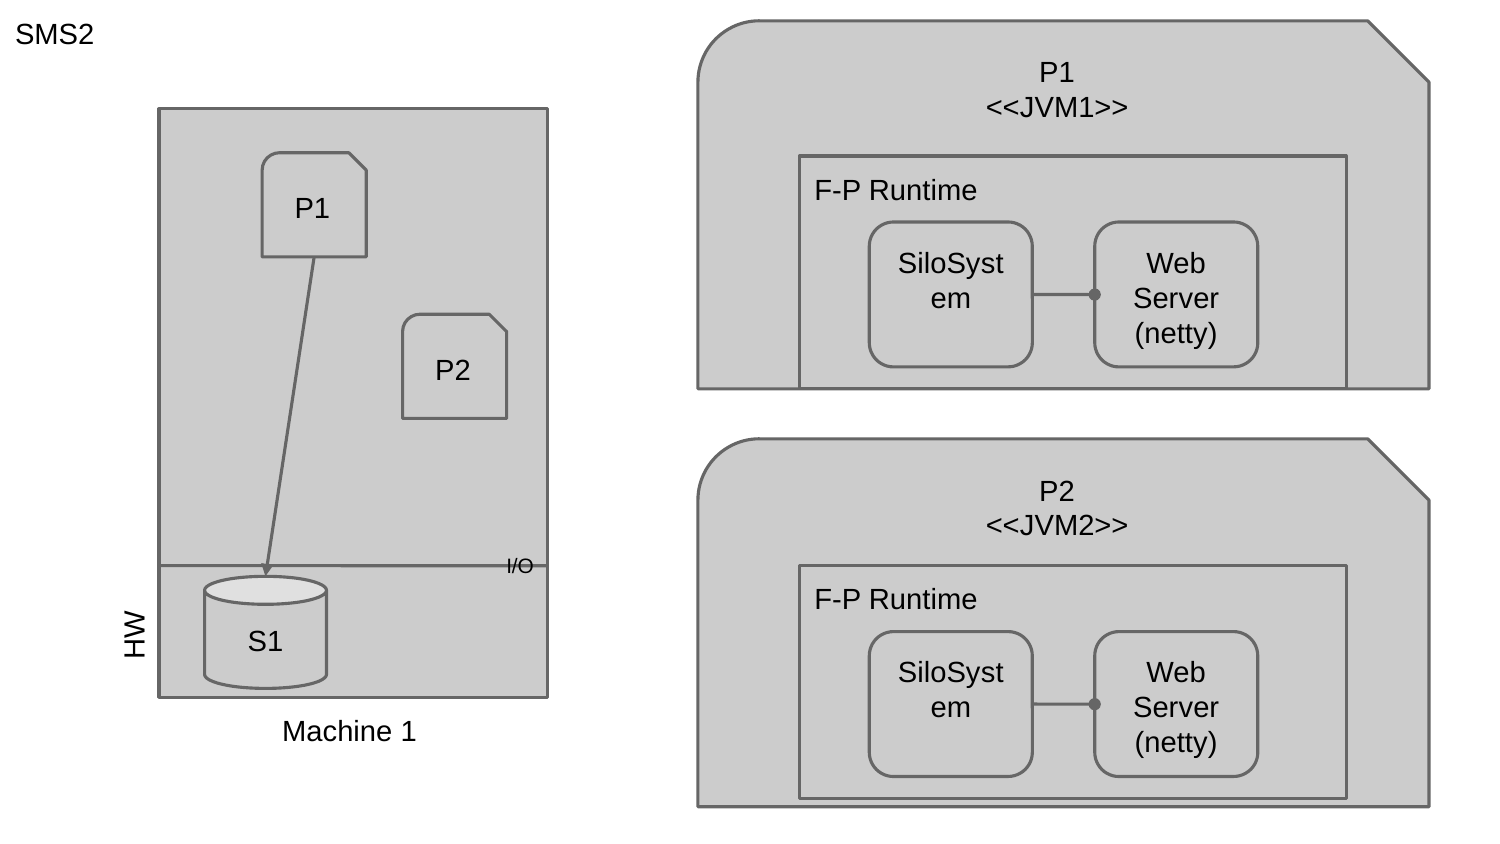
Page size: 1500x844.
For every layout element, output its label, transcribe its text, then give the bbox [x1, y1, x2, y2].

text_box P2 <<JVM2>> [697, 438, 1430, 807]
text_box P1 [262, 152, 367, 257]
text_box [159, 108, 548, 564]
text_box SMS2 [0, 0, 122, 57]
text_box HW [100, 590, 159, 675]
text_box F-P Runtime [799, 155, 1347, 389]
text_box F-P Runtime [799, 565, 1347, 799]
text_box S1 [204, 592, 327, 689]
text_box I/O [491, 537, 568, 594]
text_box P2 [402, 314, 507, 419]
text_box [159, 568, 548, 698]
text_box P1 <<JVM1>> [697, 20, 1430, 389]
text_box Machine 1 [267, 697, 440, 756]
